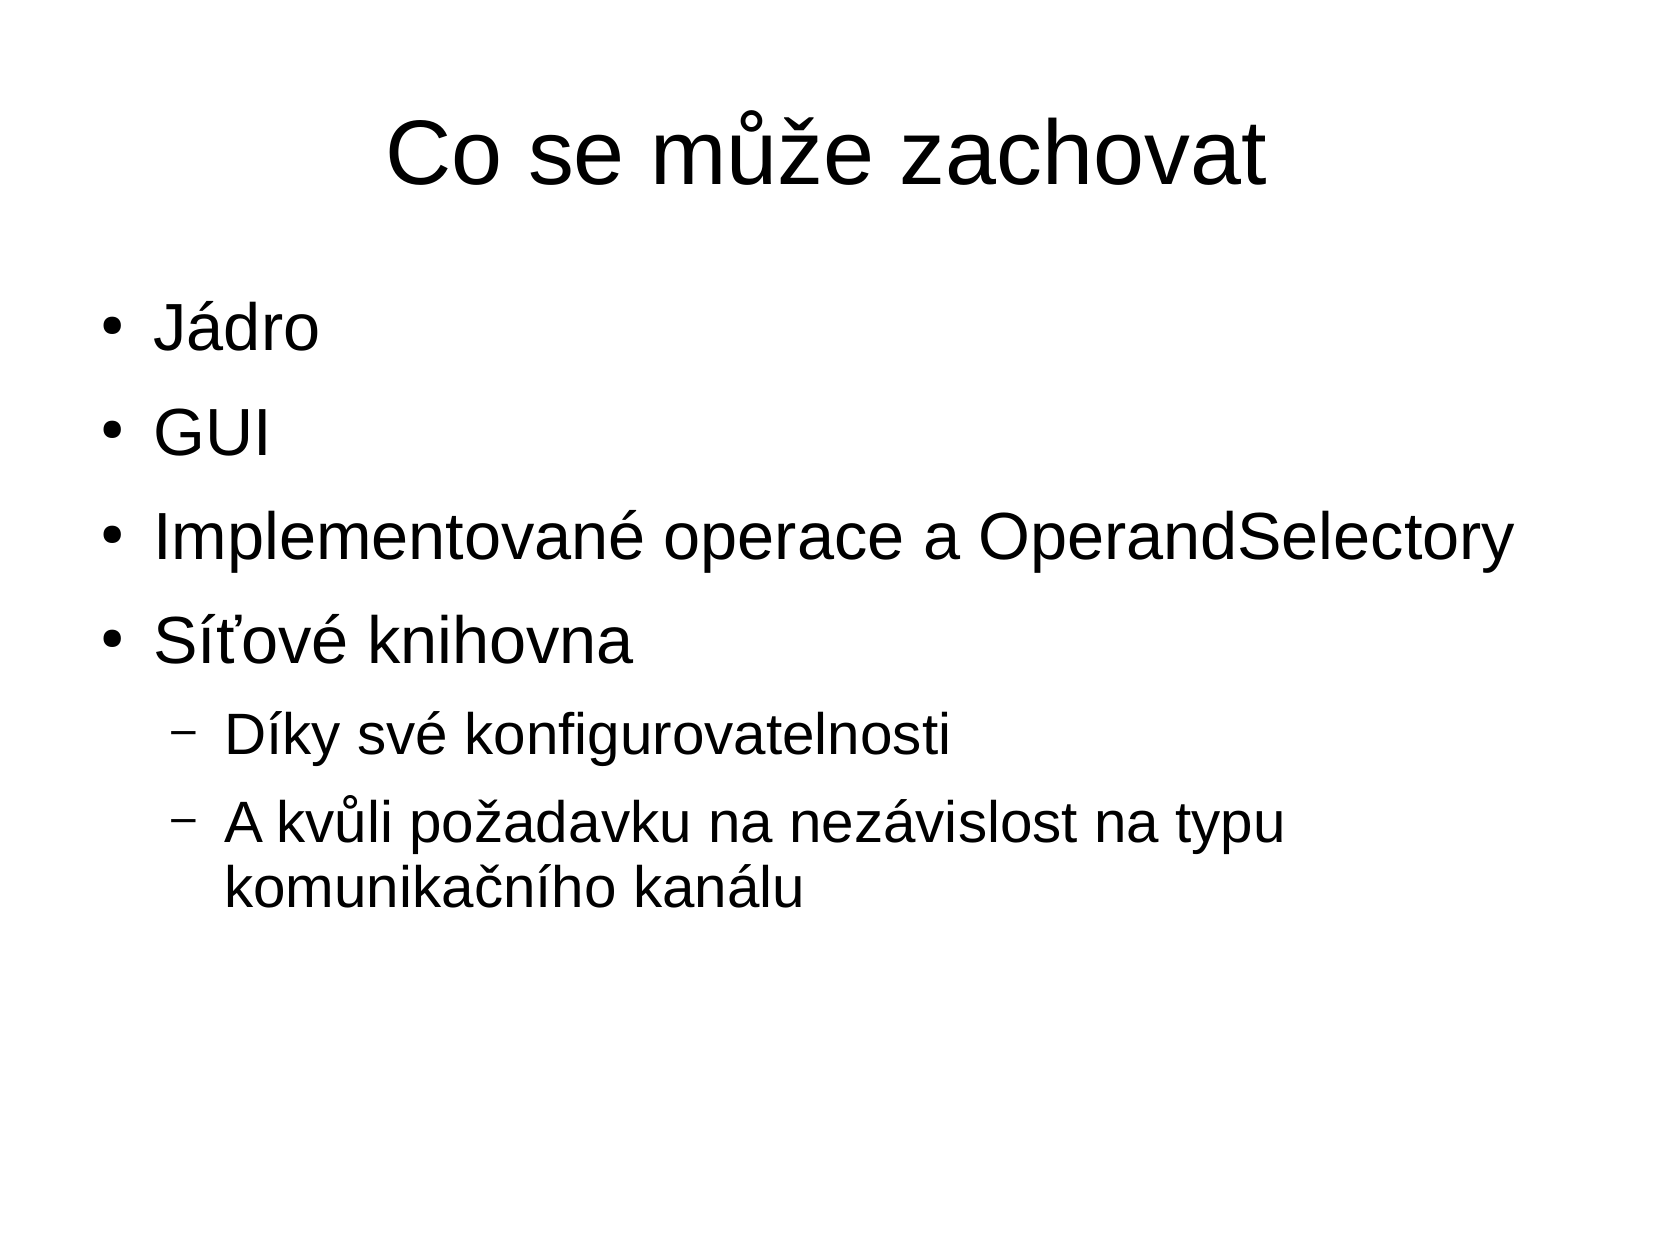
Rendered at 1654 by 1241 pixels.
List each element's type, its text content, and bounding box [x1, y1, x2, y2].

title Co se může zachovat [82, 49, 1571, 257]
list Jádro GUI Implementované operace a OperandSelectory Síťové knihovna Díky své konfigurovatelnosti A kvůli požadavku na nezávislost na typu komunikačního kanálu [82, 290, 1571, 1010]
